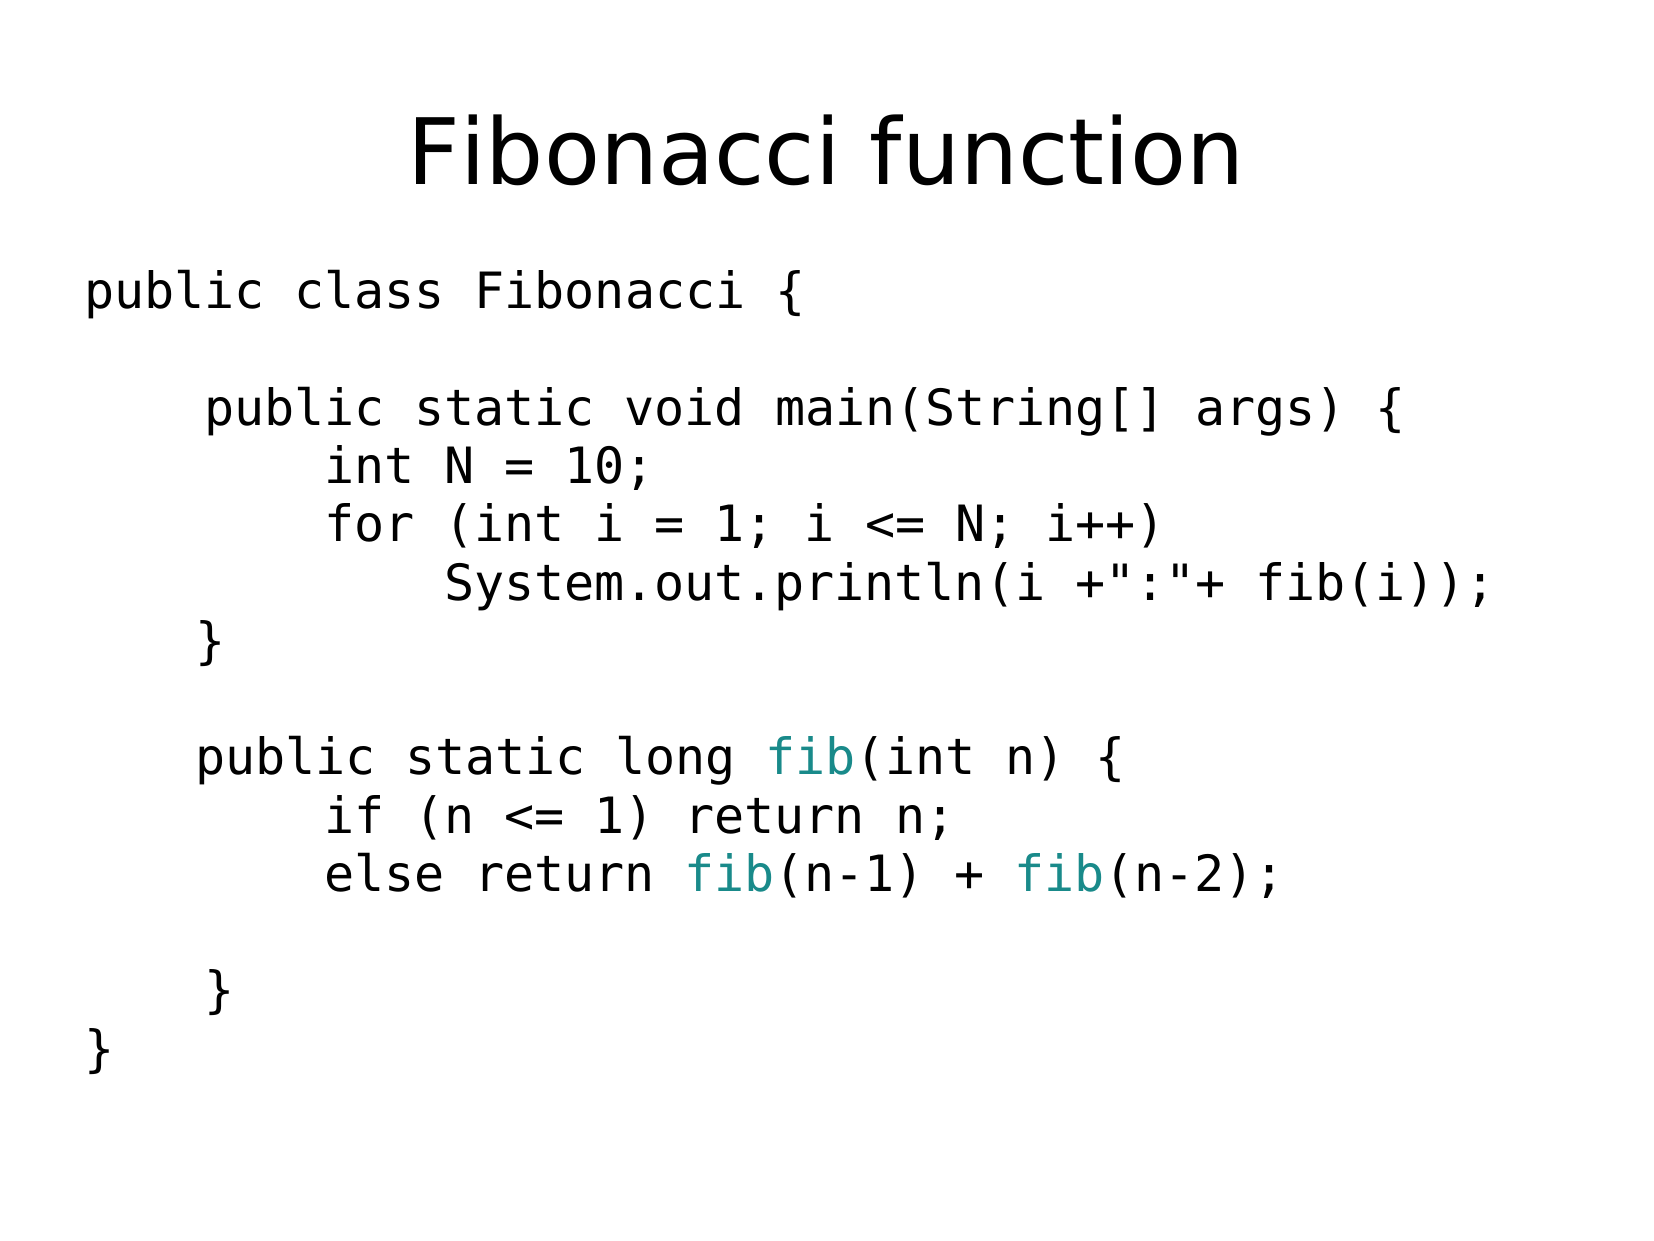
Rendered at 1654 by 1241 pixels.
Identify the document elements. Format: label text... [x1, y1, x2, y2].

subtitle public class Fibonacci { public static void main(String[] args) { int N = 10; for (int i = 1; i <= N; i++) System.out.println(i +":"+ fib(i)); } public static long fib(int n) { if (n <= 1) return n; else return fib(n-1) + fib(n-2); } } [49, 262, 1538, 1078]
title Fibonacci function [82, 49, 1571, 257]
